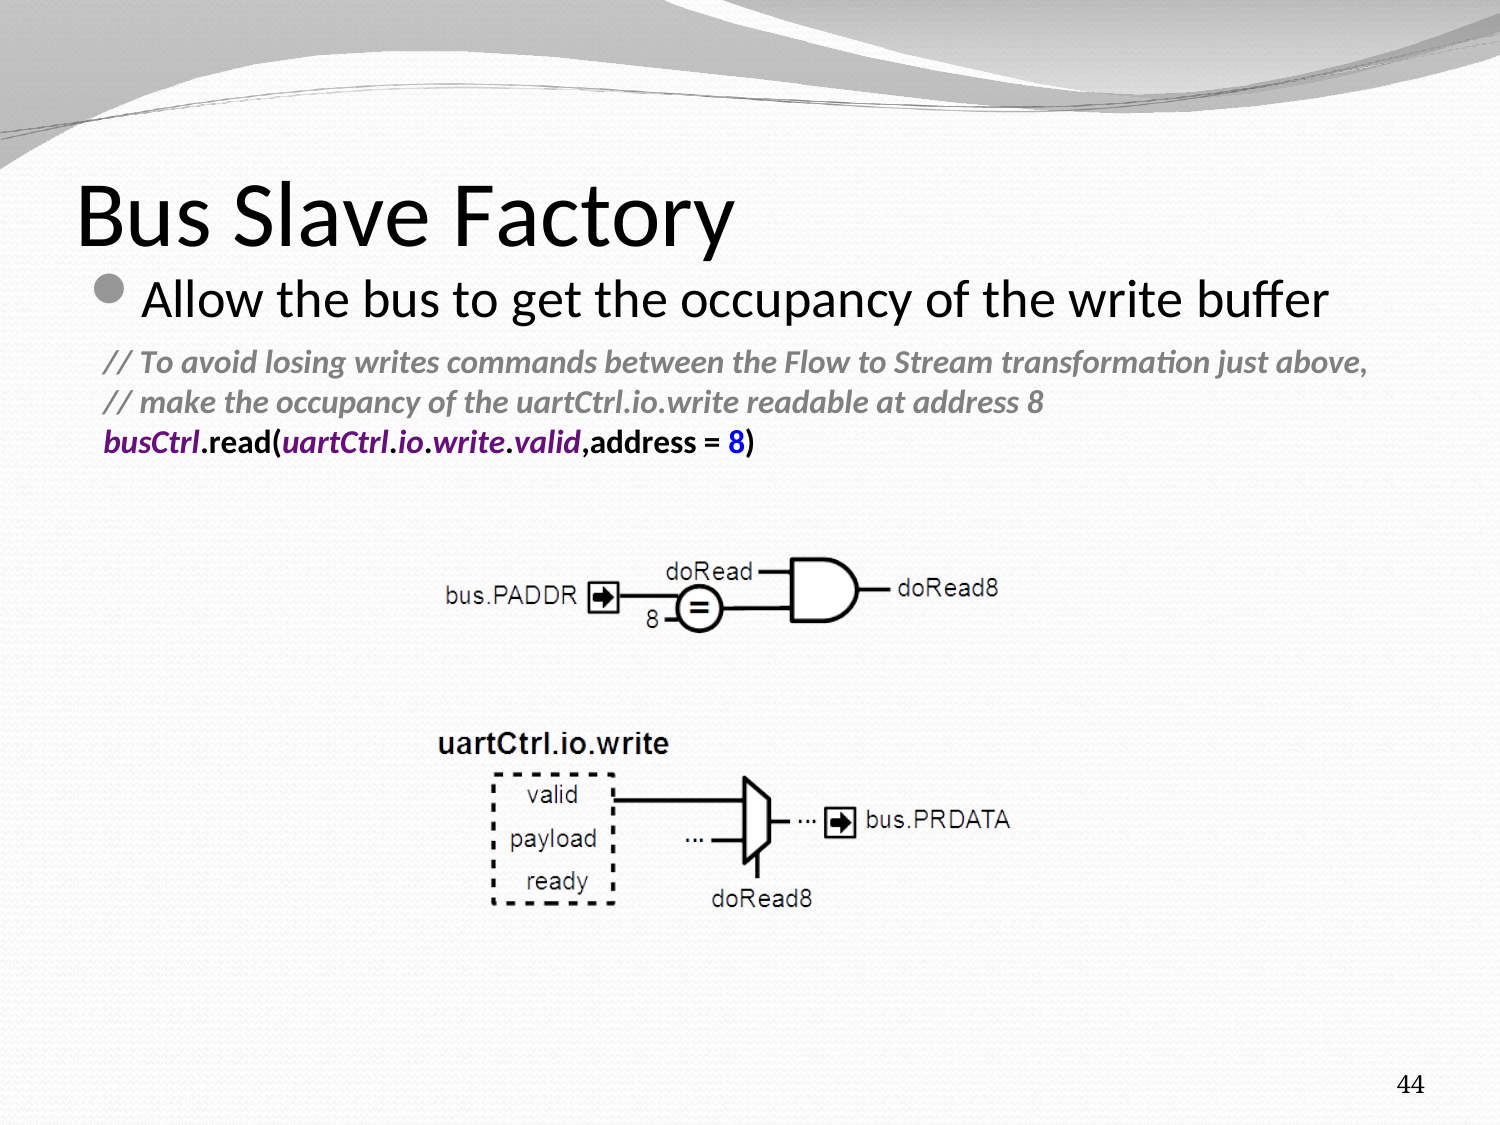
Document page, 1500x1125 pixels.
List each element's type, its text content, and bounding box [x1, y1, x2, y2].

text_box // To avoid losing writes commands between the Flow to Stream transformation just above, // make the occupancy of the uartCtrl.io.write readable at address 8 busCtrl.read(uartCtrl.io.write.valid,address = 8) [88, 332, 1385, 468]
picture [0, 0, 1500, 1125]
text_box <numéro> [1299, 1042, 1426, 1103]
list Allow the bus to get the occupancy of the write buffer [74, 255, 1459, 1009]
title Bus Slave Factory [75, 78, 1426, 255]
